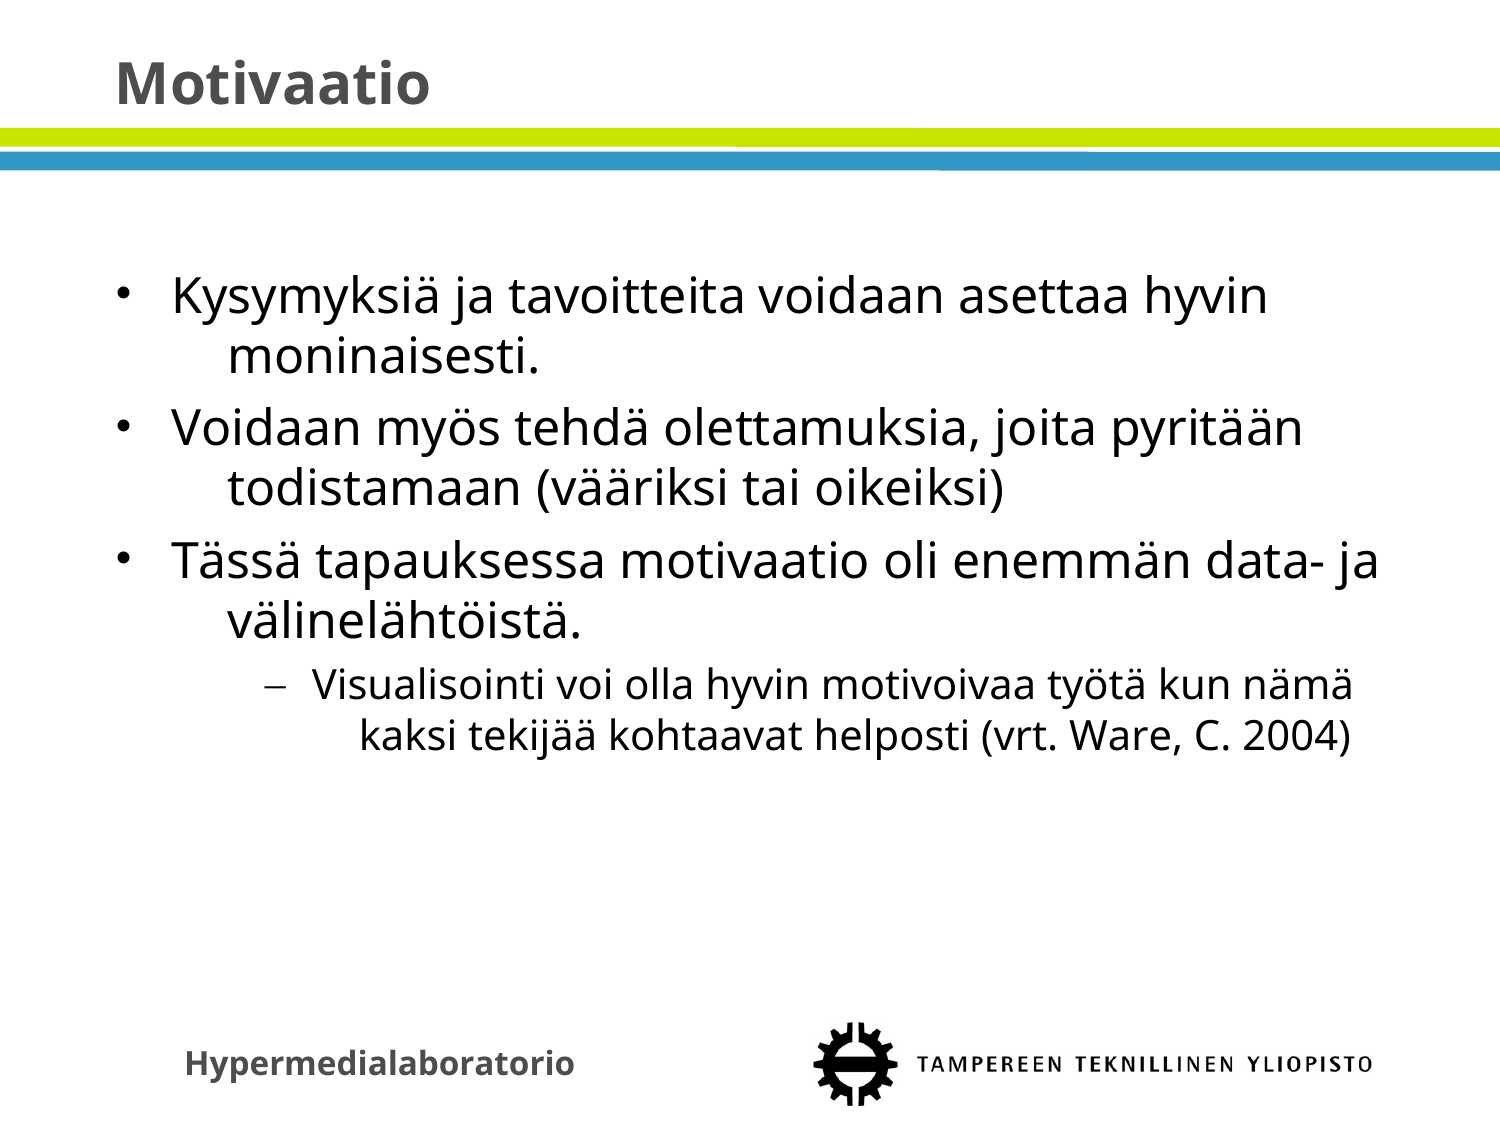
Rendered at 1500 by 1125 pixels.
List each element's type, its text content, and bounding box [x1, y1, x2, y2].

picture [813, 1022, 1377, 1106]
title Motivaatio [100, 3, 1100, 159]
list Kysymyksiä ja tavoitteita voidaan asettaa hyvin moninaisesti. Voidaan myös tehdä olettamuksia, joita pyritään todistamaan (vääriksi tai oikeiksi) Tässä tapauksessa motivaatio oli enemmän data- ja välinelähtöistä. Visualisointi voi olla hyvin motivoivaa työtä kun nämä kaksi tekijää kohtaavat helposti (vrt. Ware, C. 2004) [100, 255, 1400, 1012]
